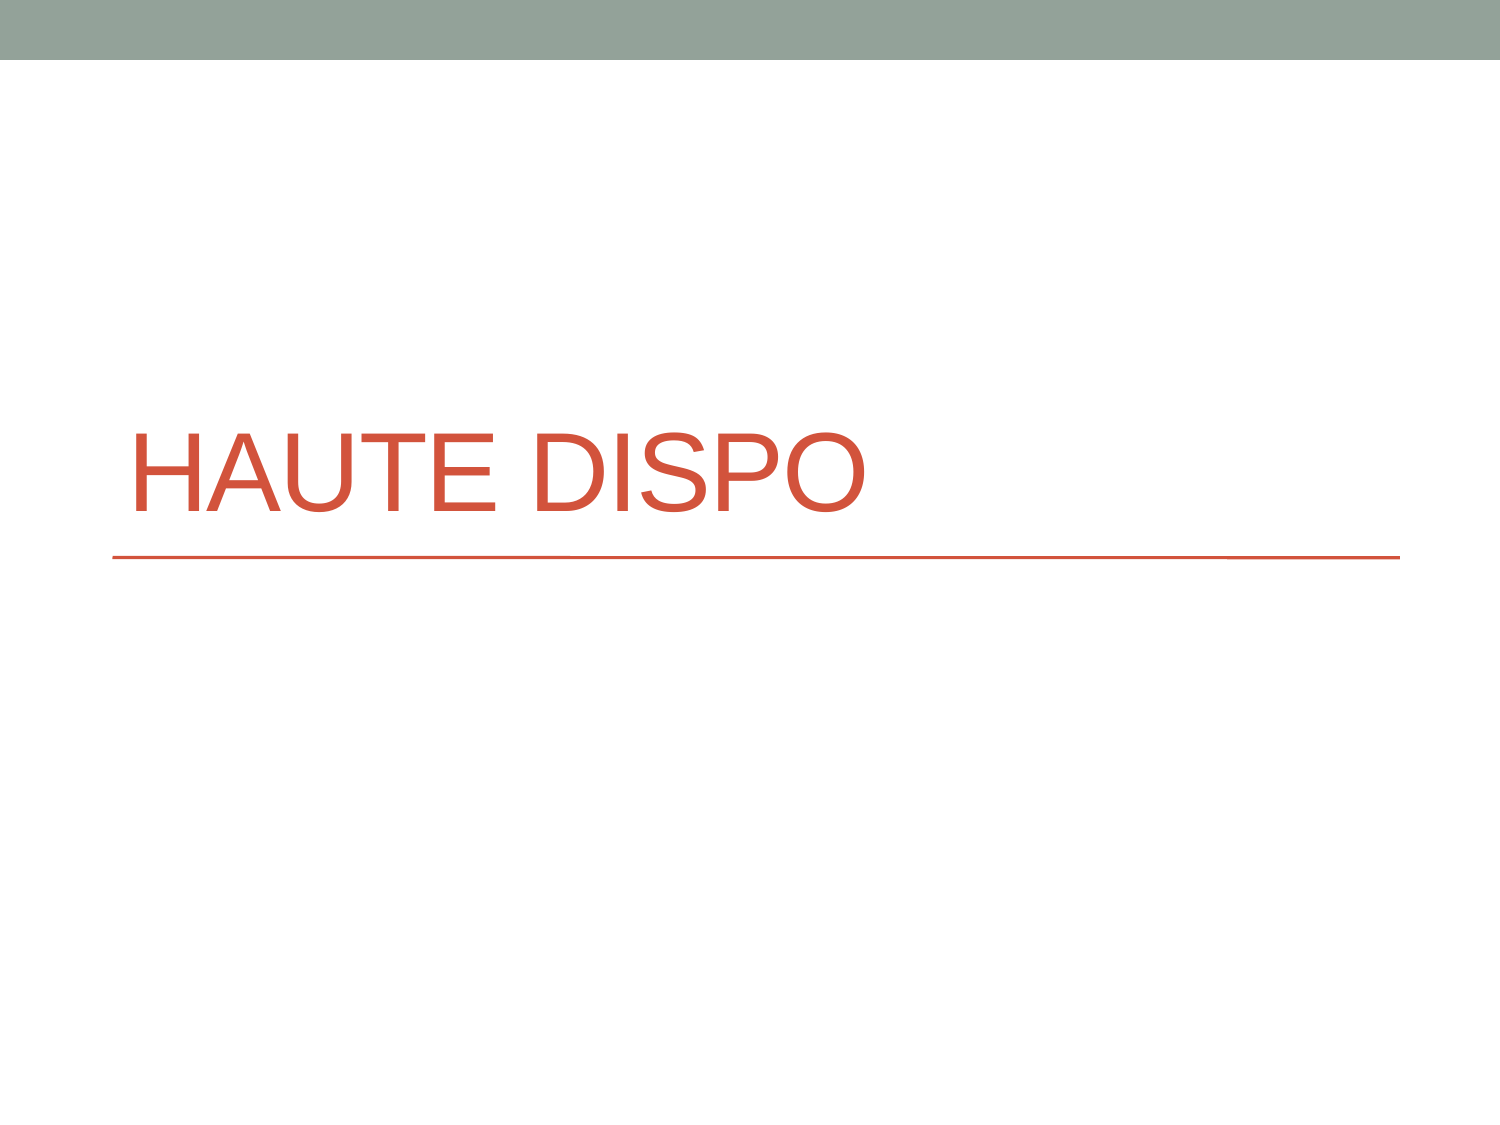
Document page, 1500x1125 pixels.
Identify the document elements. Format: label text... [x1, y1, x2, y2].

title Haute dispo [112, 224, 1400, 542]
